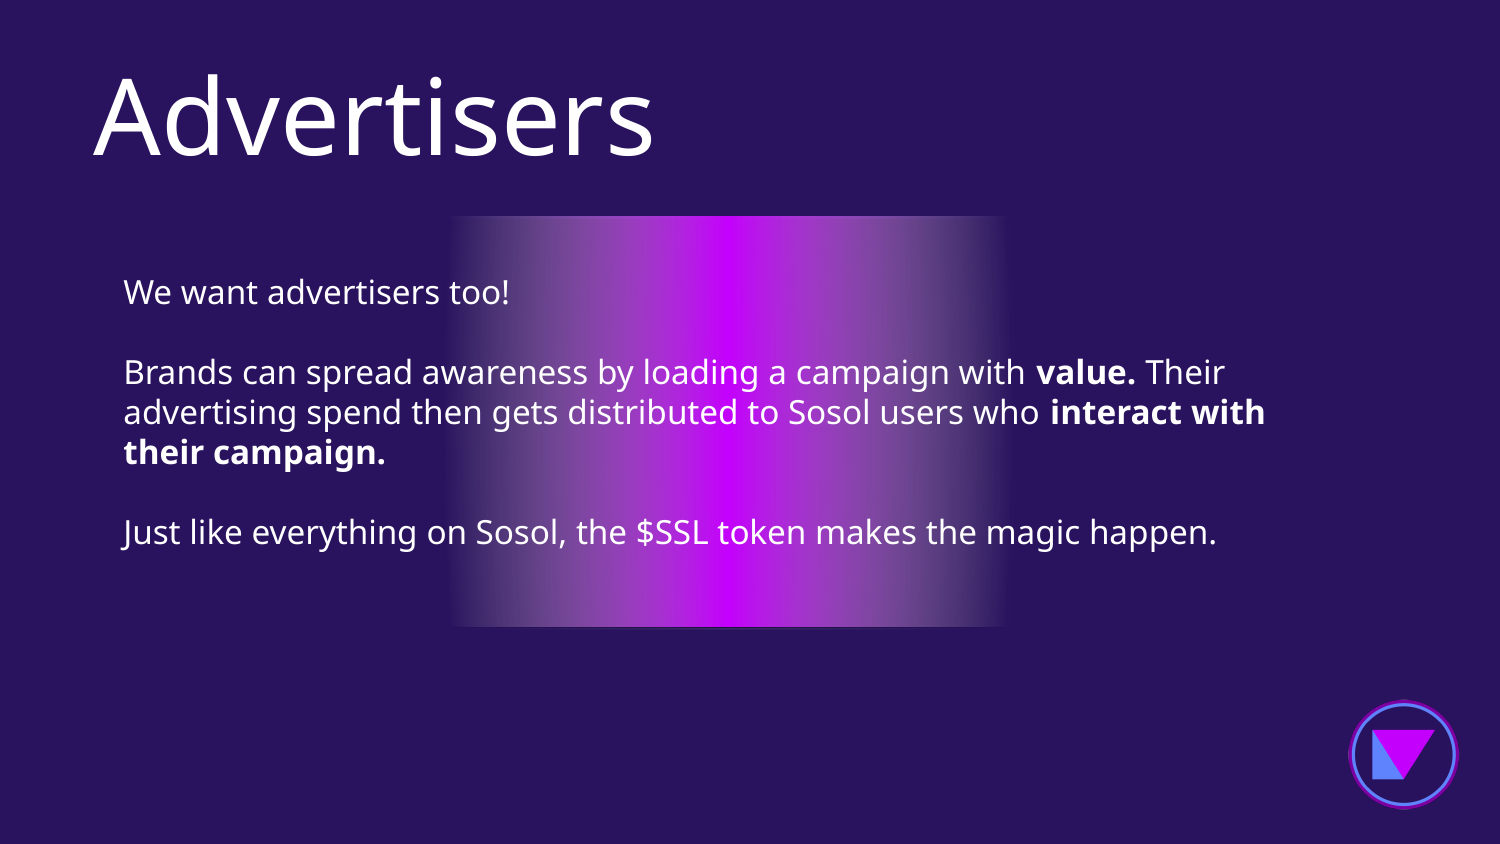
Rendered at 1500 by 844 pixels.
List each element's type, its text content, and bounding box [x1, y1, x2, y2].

text_box [43, 216, 1413, 627]
text_box We want advertisers too! Brands can spread awareness by loading a campaign with value. Their advertising spend then gets distributed to Sosol users who interact with their campaign. Just like everything on Sosol, the $SSL token makes the magic happen. [108, 256, 1349, 566]
picture [1348, 699, 1460, 810]
title Advertisers [78, 51, 1379, 175]
